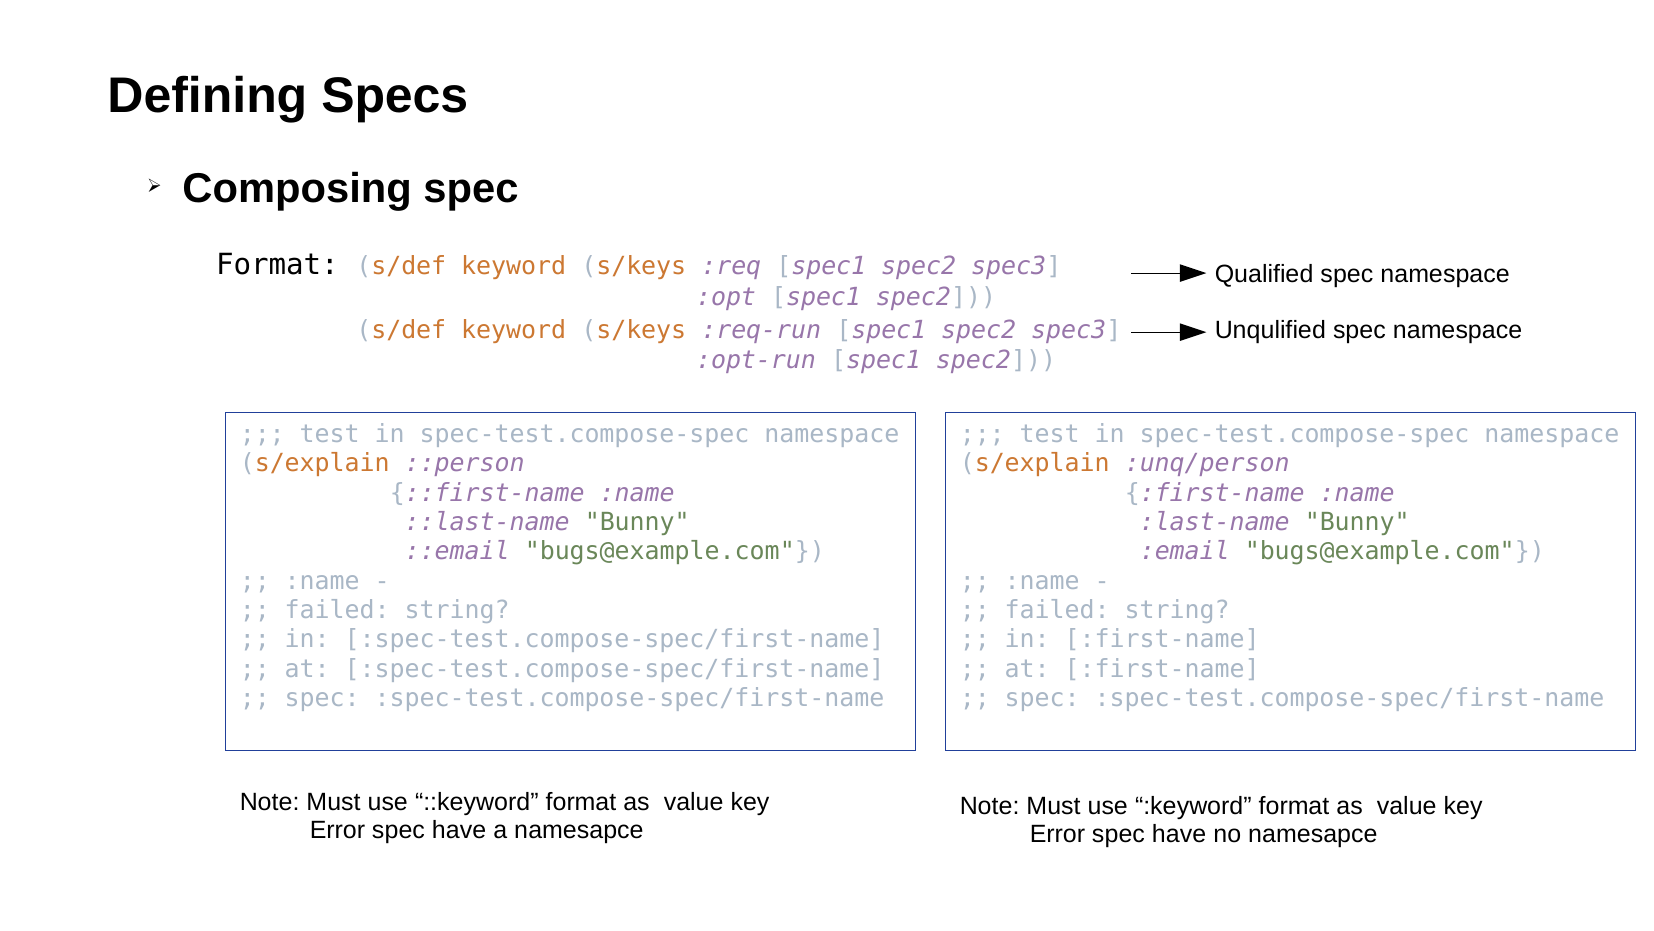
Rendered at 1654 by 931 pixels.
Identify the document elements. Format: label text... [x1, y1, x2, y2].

text_box ;;; test in spec-test.compose-spec namespace (s/explain ::person {::first-name :name ::last-name "Bunny" ::email "bugs@example.com"}) ;; :name - ;; failed: string? ;; in: [:spec-test.compose-spec/first-name] ;; at: [:spec-test.compose-spec/first-name] ;; spec: :spec-test.compose-spec/first-name [225, 412, 916, 751]
text_box Qualified spec namespace Unqulified spec namespace [1200, 252, 1606, 352]
text_box ;;; test in spec-test.compose-spec namespace (s/explain :unq/person {:first-name :name :last-name "Bunny" :email "bugs@example.com"}) ;; :name - ;; failed: string? ;; in: [:first-name] ;; at: [:first-name] ;; spec: :spec-test.compose-spec/first-name [945, 412, 1636, 751]
text_box Note: Must use “:keyword” format as value key Error spec have no namesapce [945, 784, 1636, 856]
text_box Composing spec [132, 157, 733, 220]
text_box Note: Must use “::keyword” format as value key Error spec have a namesapce [225, 780, 916, 851]
text_box Format: (s/def keyword (s/keys :req [spec1 spec2 spec3] :opt [spec1 spec2])) (s/def keyword (s/keys :req-run [spec1 spec2 spec3] :opt-run [spec1 spec2])) [201, 240, 1342, 382]
text_box Defining Specs [92, 60, 858, 131]
